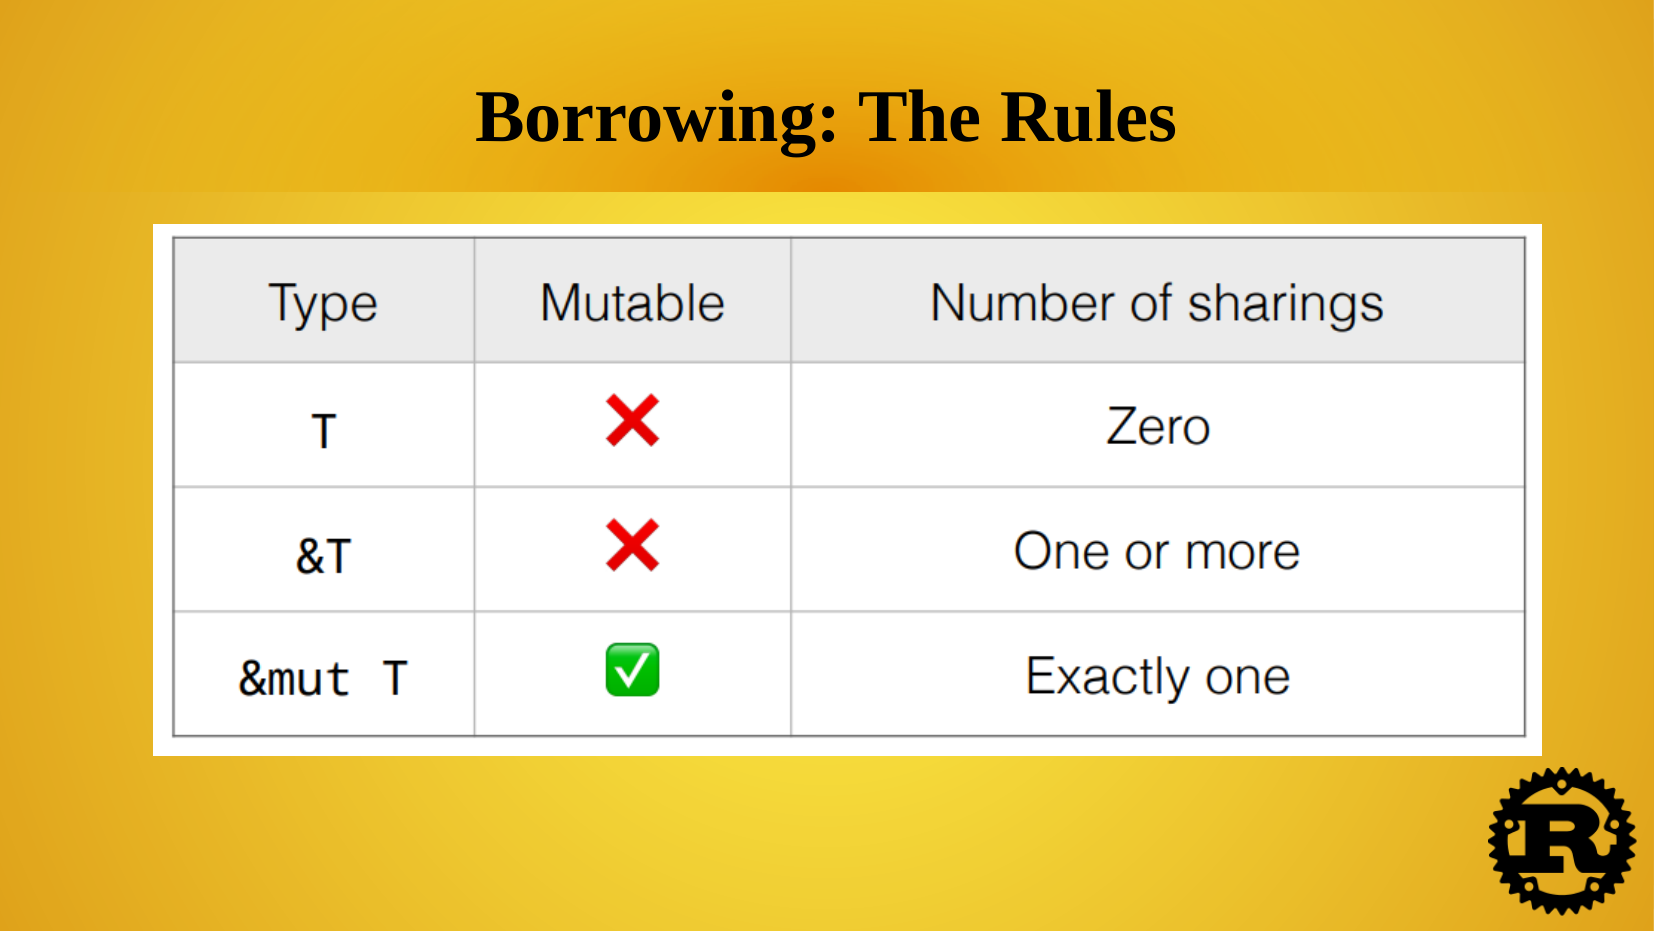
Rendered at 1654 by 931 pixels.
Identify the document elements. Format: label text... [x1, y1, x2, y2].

picture [1488, 767, 1639, 918]
title Borrowing: The Rules [82, 35, 1571, 189]
picture [153, 224, 1542, 756]
